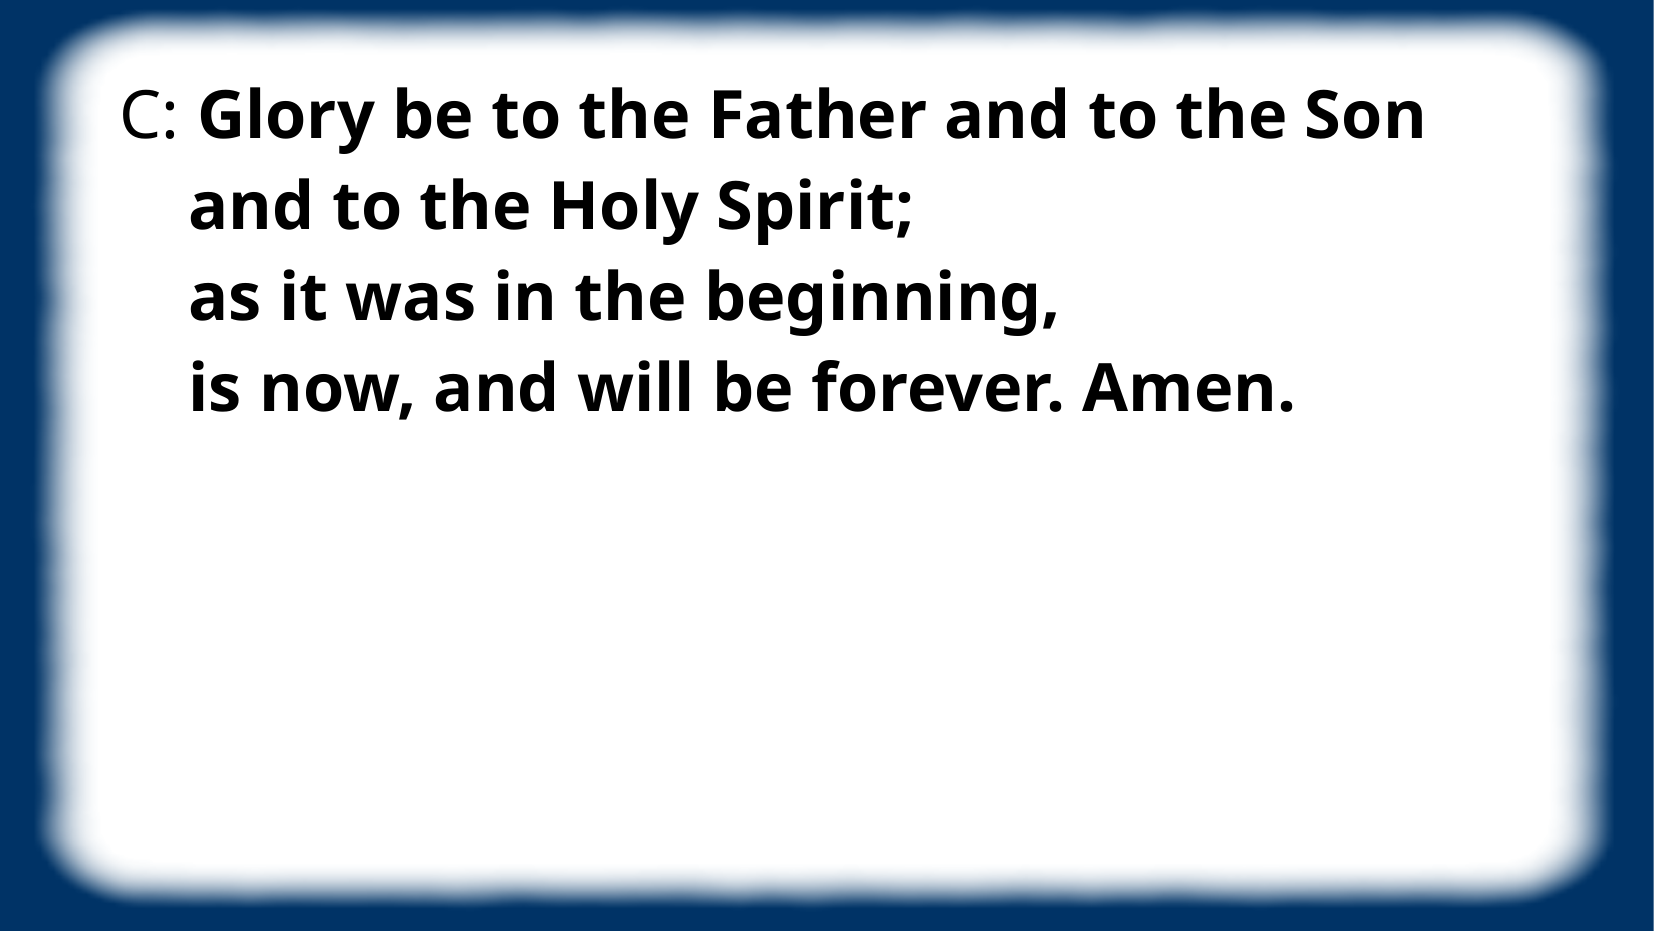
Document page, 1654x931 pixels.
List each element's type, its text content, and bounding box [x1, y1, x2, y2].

text_box C: Glory be to the Father and to the Son and to the Holy Spirit; as it was in the beginning, is now, and will be forever. Amen. [105, 60, 1546, 430]
picture [0, 0, 1654, 931]
